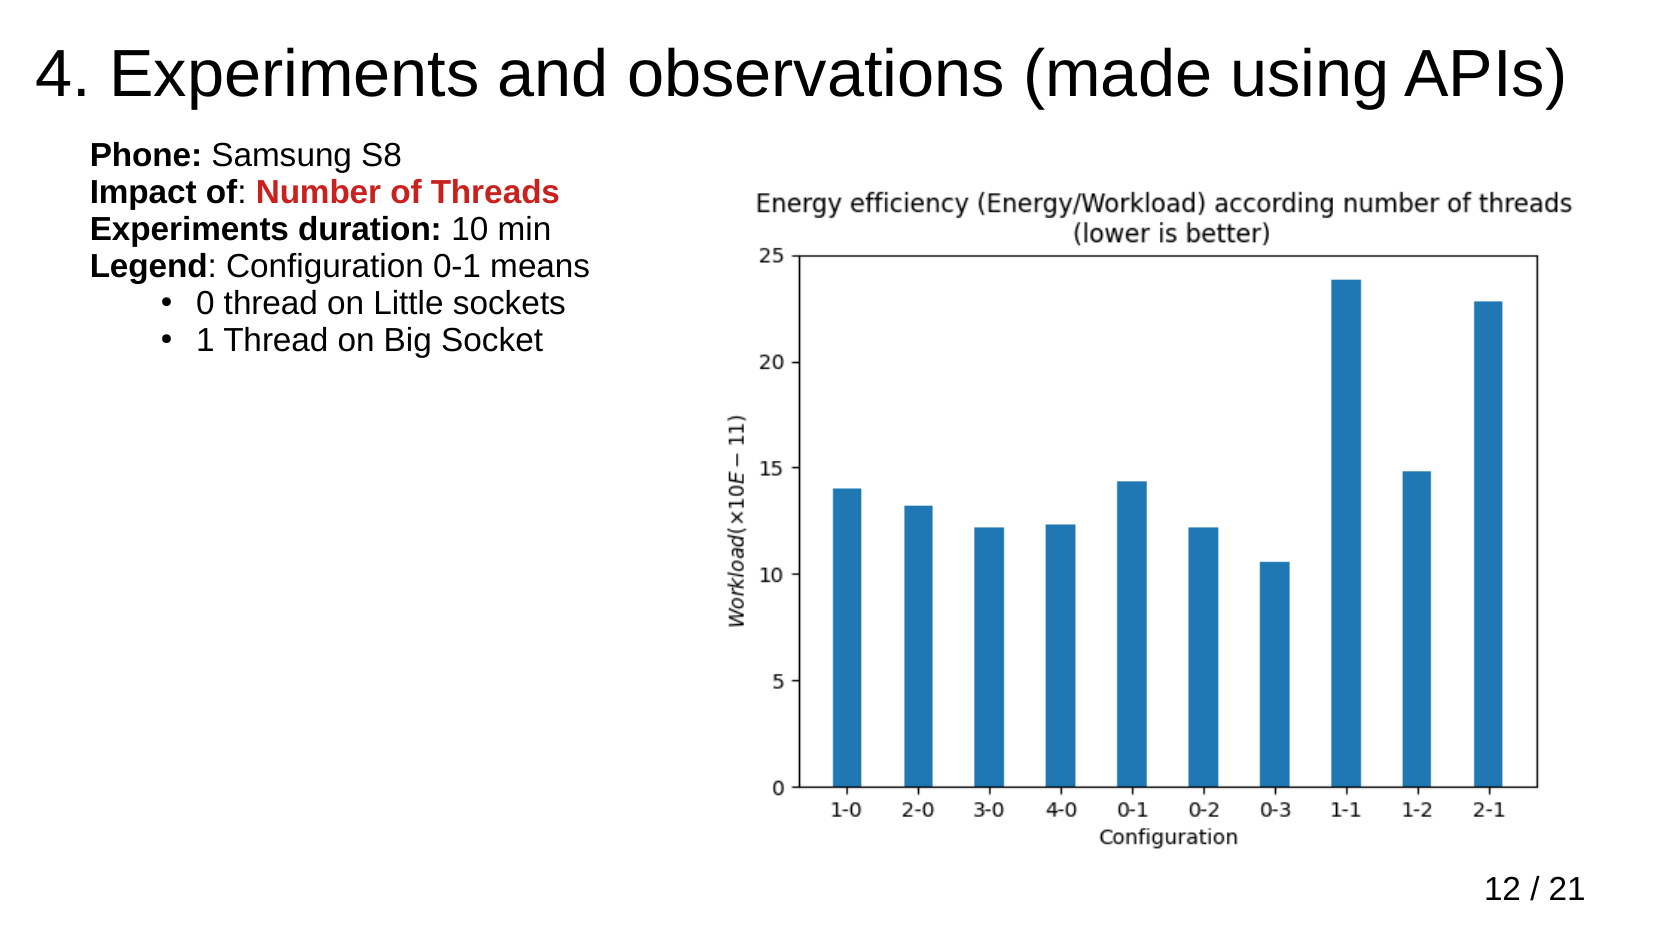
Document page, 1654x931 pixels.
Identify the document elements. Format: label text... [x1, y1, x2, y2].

picture [680, 172, 1632, 863]
text_box 12 / 21 [1469, 862, 1654, 931]
text_box Phone: Samsung S8 Impact of: Number of Threads Experiments duration: 10 min Legend: Configuration 0-1 means 0 thread on Little sockets 1 Thread on Big Socket [75, 148, 638, 367]
title 4. Experiments and observations (made using APIs) [35, 0, 1629, 148]
